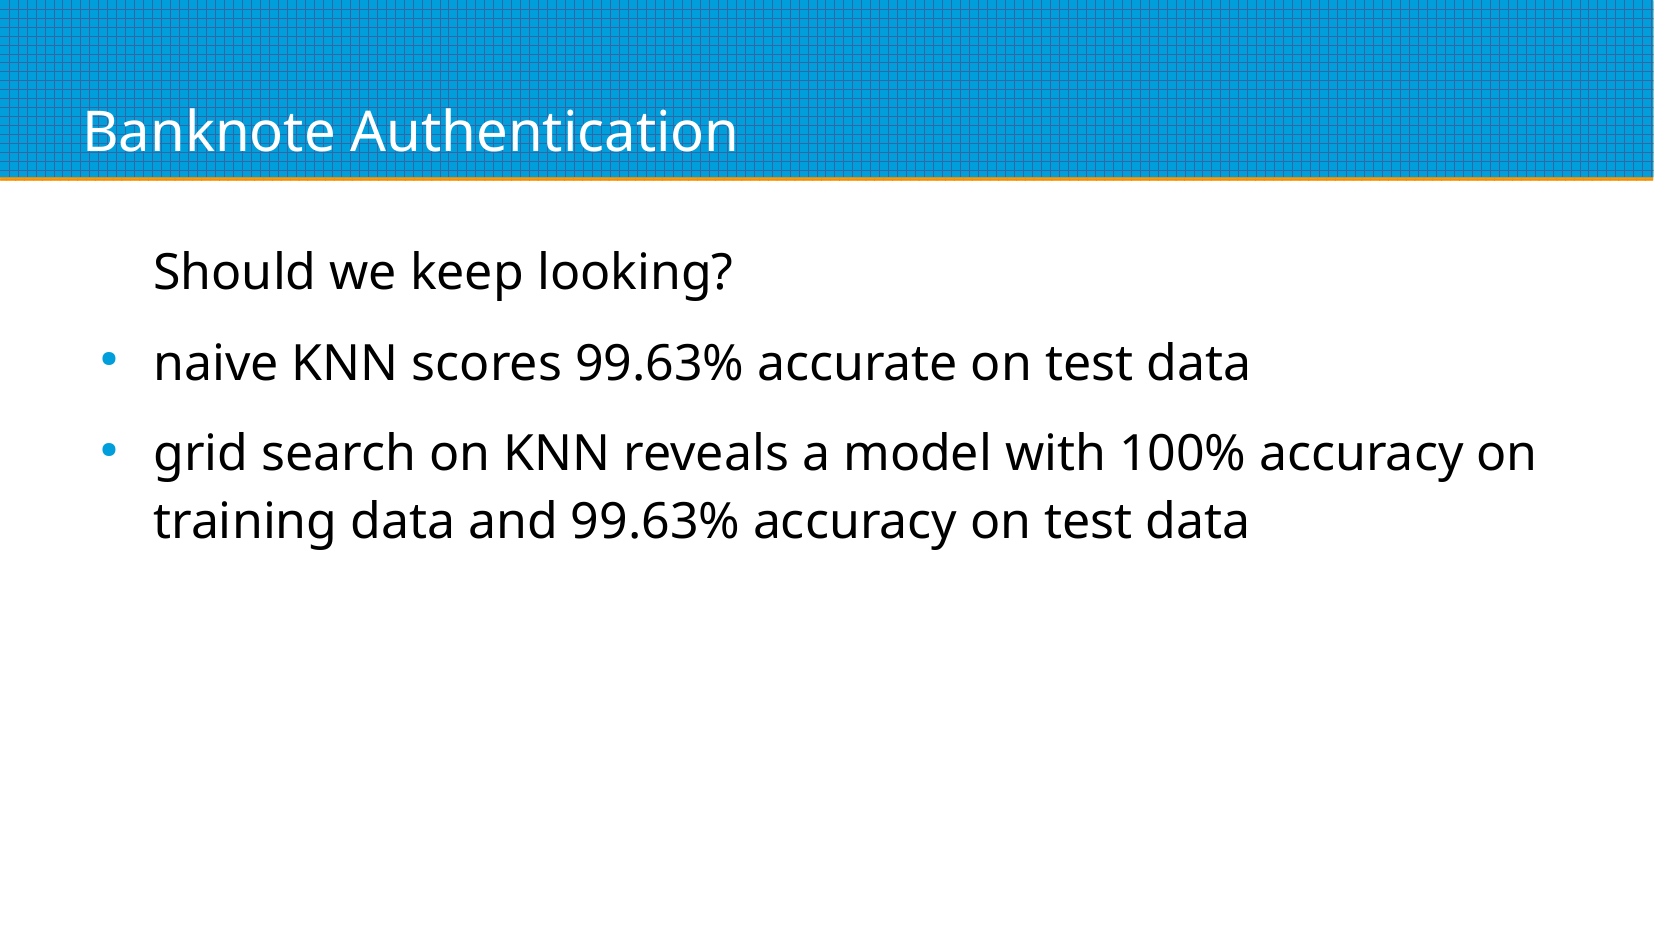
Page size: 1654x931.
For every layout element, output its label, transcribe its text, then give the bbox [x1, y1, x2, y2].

title Banknote Authentication [82, 14, 1571, 171]
list Should we keep looking? naive KNN scores 99.63% accurate on test data grid search on KNN reveals a model with 100% accuracy on training data and 99.63% accuracy on test data [82, 236, 1563, 811]
